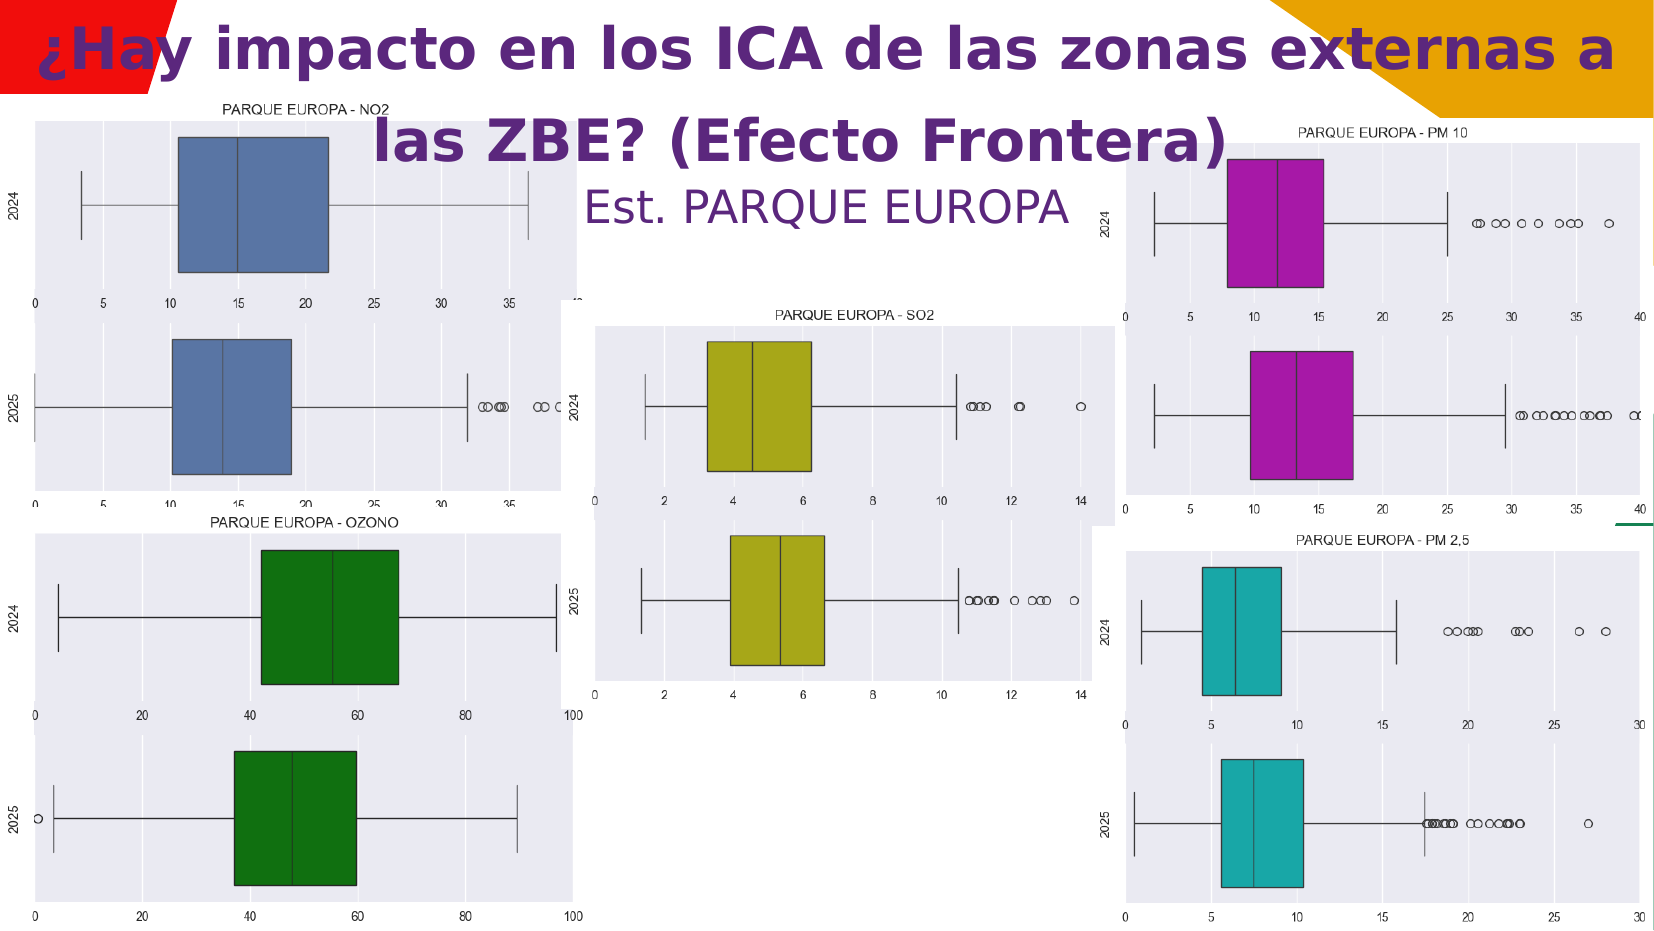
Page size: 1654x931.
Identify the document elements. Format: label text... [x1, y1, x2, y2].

picture [0, 249, 1654, 931]
title ¿Hay impacto en los ICA de las zonas externas a las ZBE? (Efecto Frontera) Est. PARQUE EUROPA [0, 2, 1654, 249]
